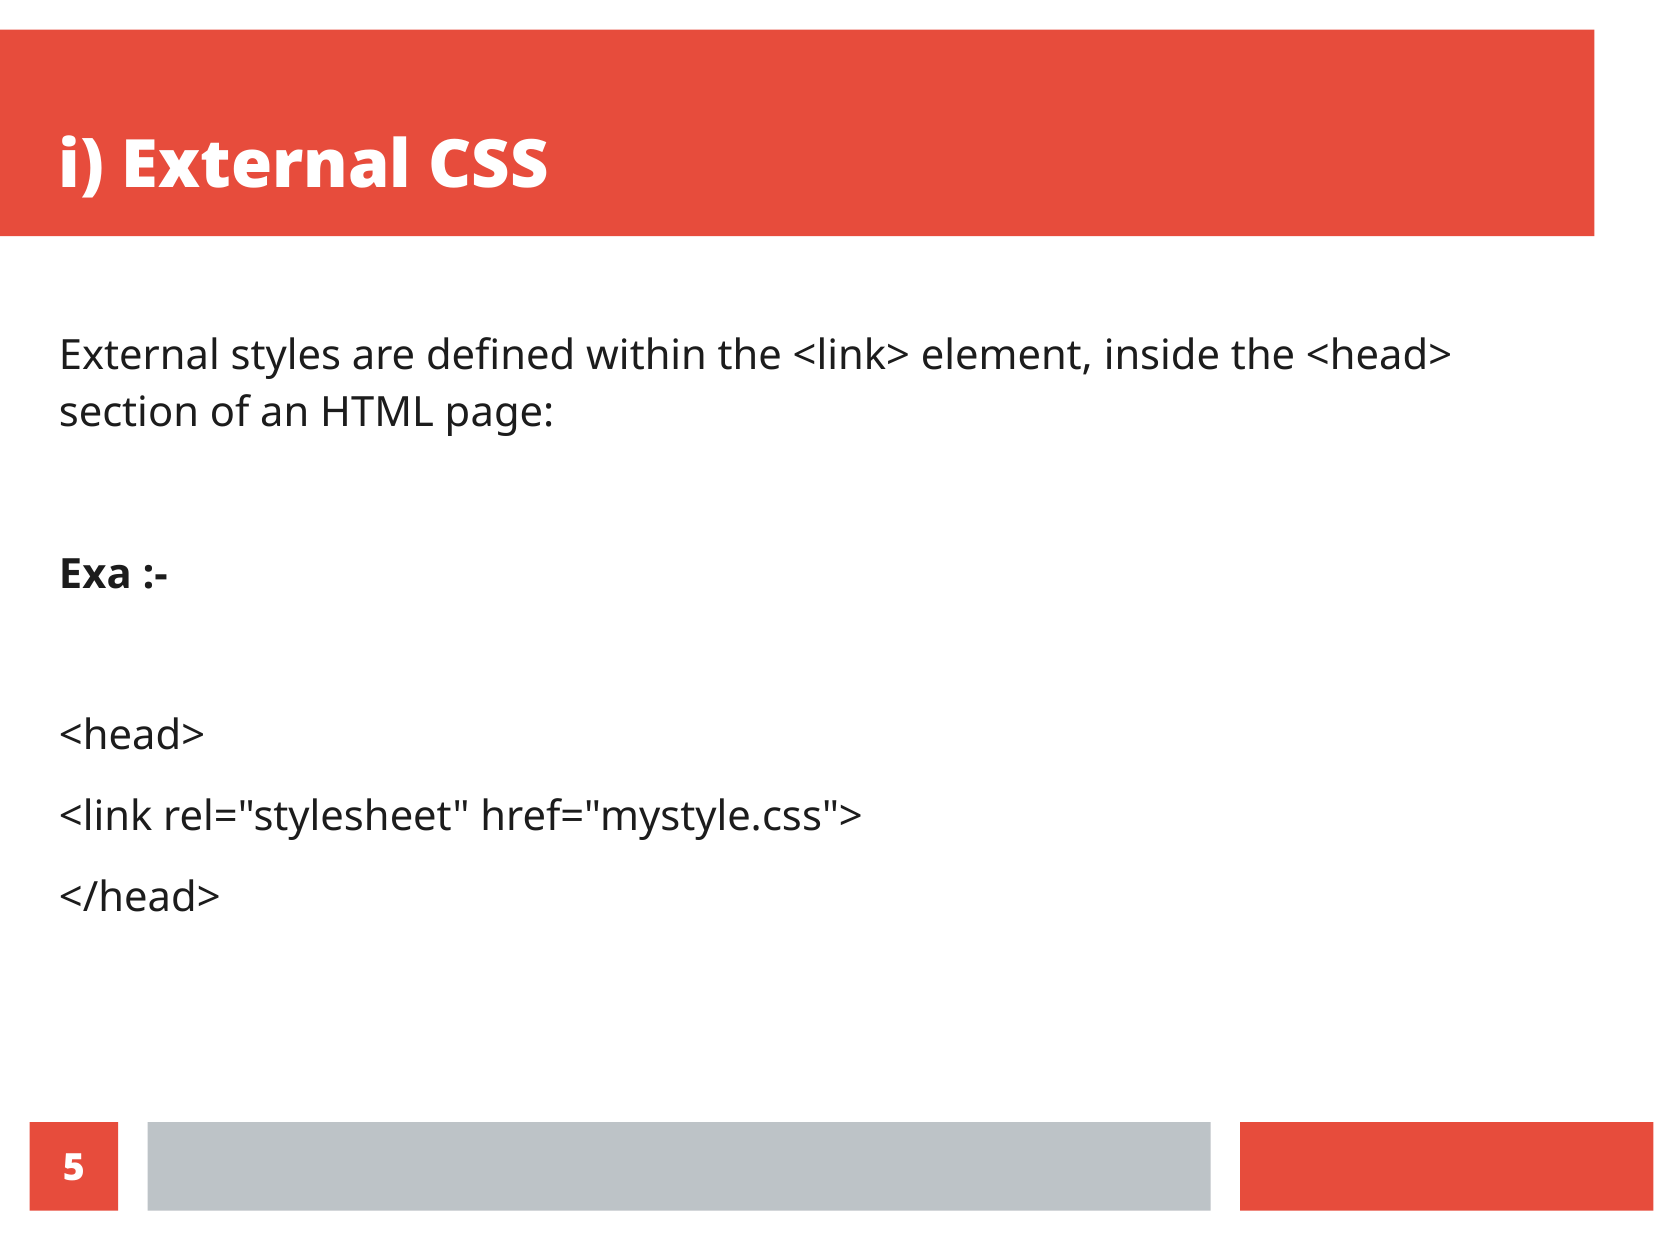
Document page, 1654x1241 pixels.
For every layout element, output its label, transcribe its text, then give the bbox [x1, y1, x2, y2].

title i) External CSS [59, 59, 1595, 207]
list External styles are defined within the <link> element, inside the <head> section of an HTML page: Exa :- <head> <link rel="stylesheet" href="mystyle.css"> </head> [59, 324, 1565, 1093]
